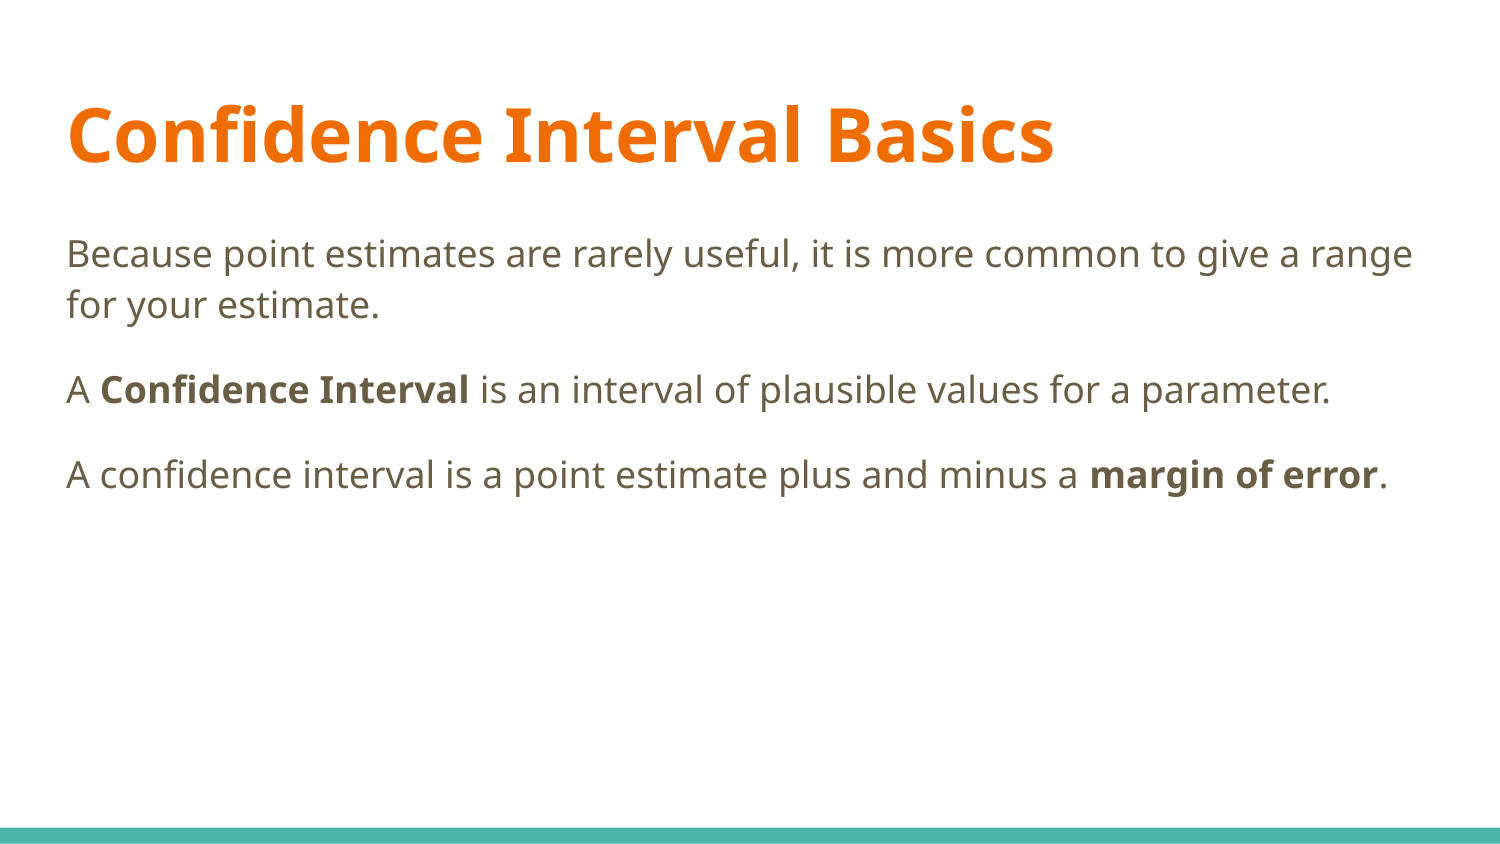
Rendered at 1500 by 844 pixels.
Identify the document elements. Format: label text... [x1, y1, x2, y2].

list Because point estimates are rarely useful, it is more common to give a range for your estimate. A Confidence Interval is an interval of plausible values for a parameter. A confidence interval is a point estimate plus and minus a margin of error. [51, 207, 1449, 750]
title Confidence Interval Basics [51, 72, 1449, 189]
